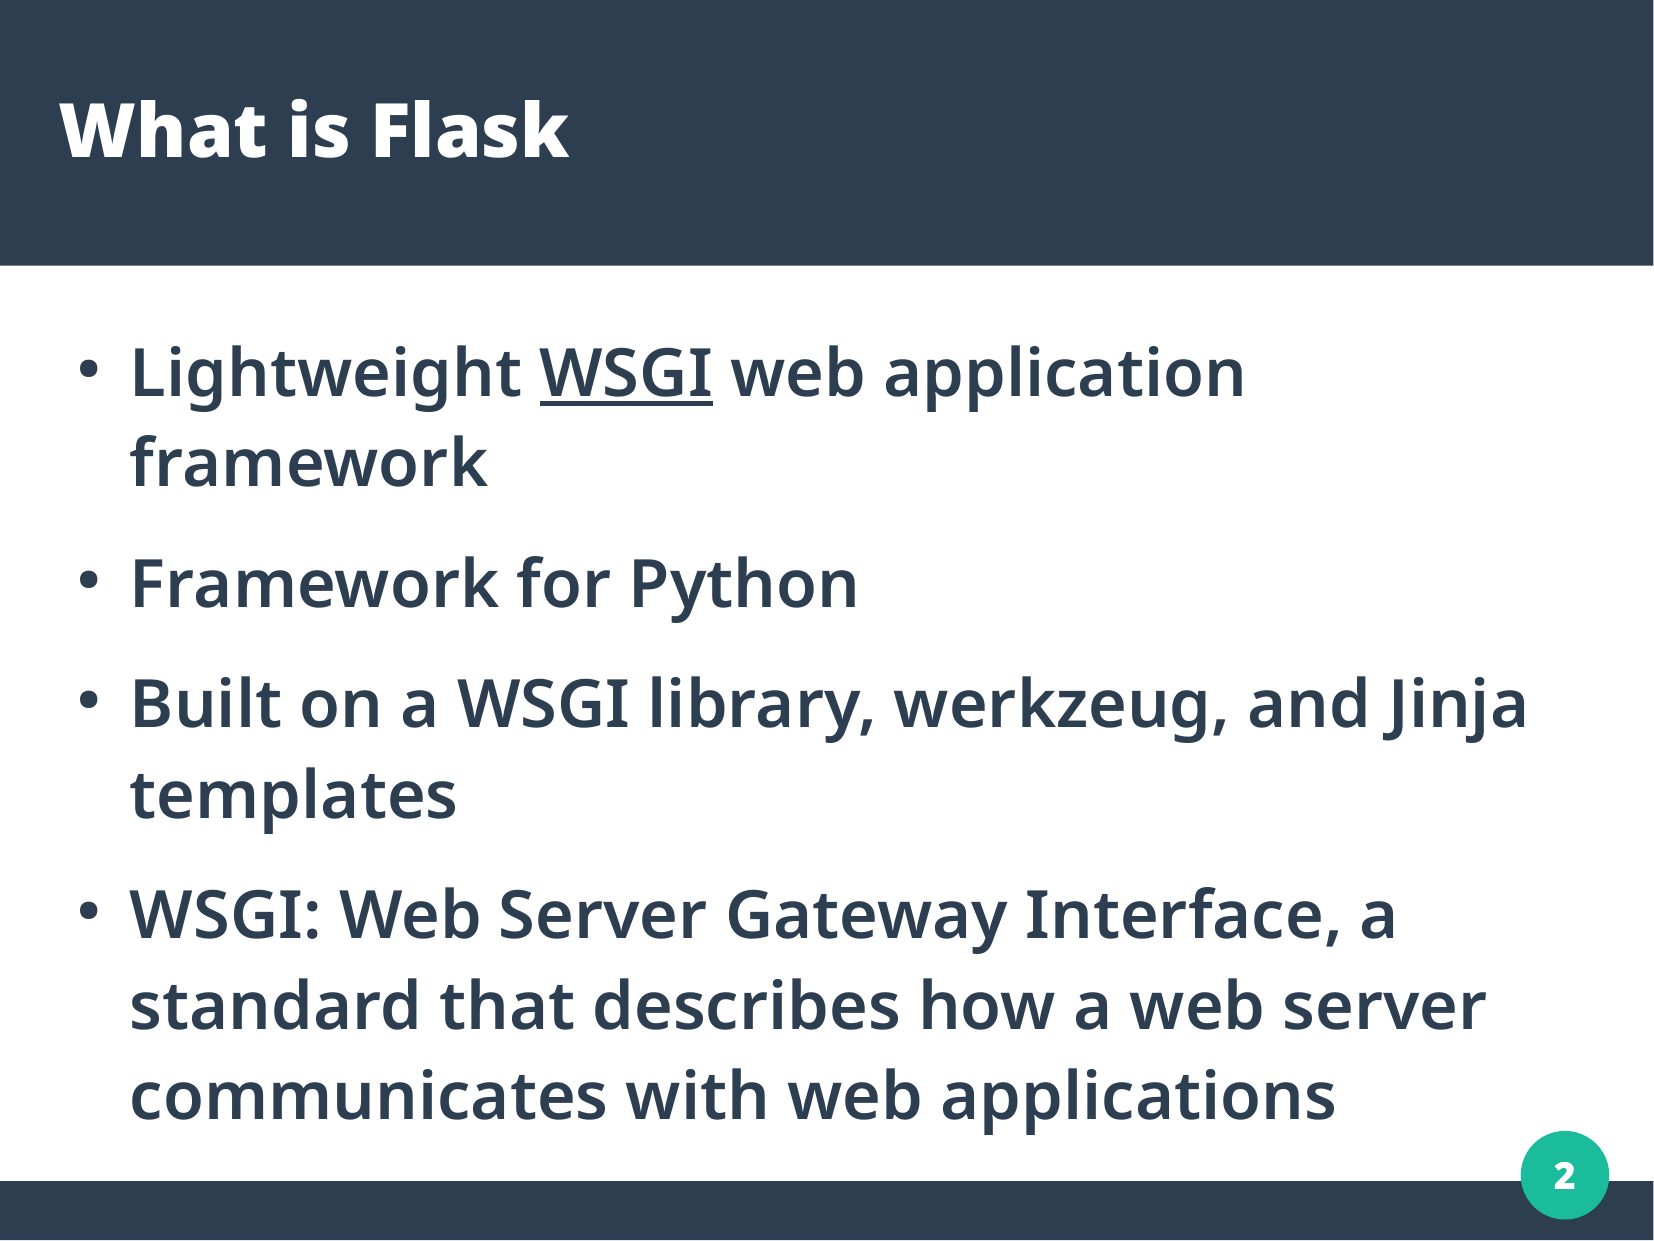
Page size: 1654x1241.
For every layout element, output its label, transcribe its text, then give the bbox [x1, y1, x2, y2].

title What is Flask [59, 49, 1595, 207]
list Lightweight WSGI web application framework Framework for Python Built on a WSGI library, werkzeug, and Jinja templates WSGI: Web Server Gateway Interface, a standard that describes how a web server communicates with web applications [59, 324, 1595, 1152]
